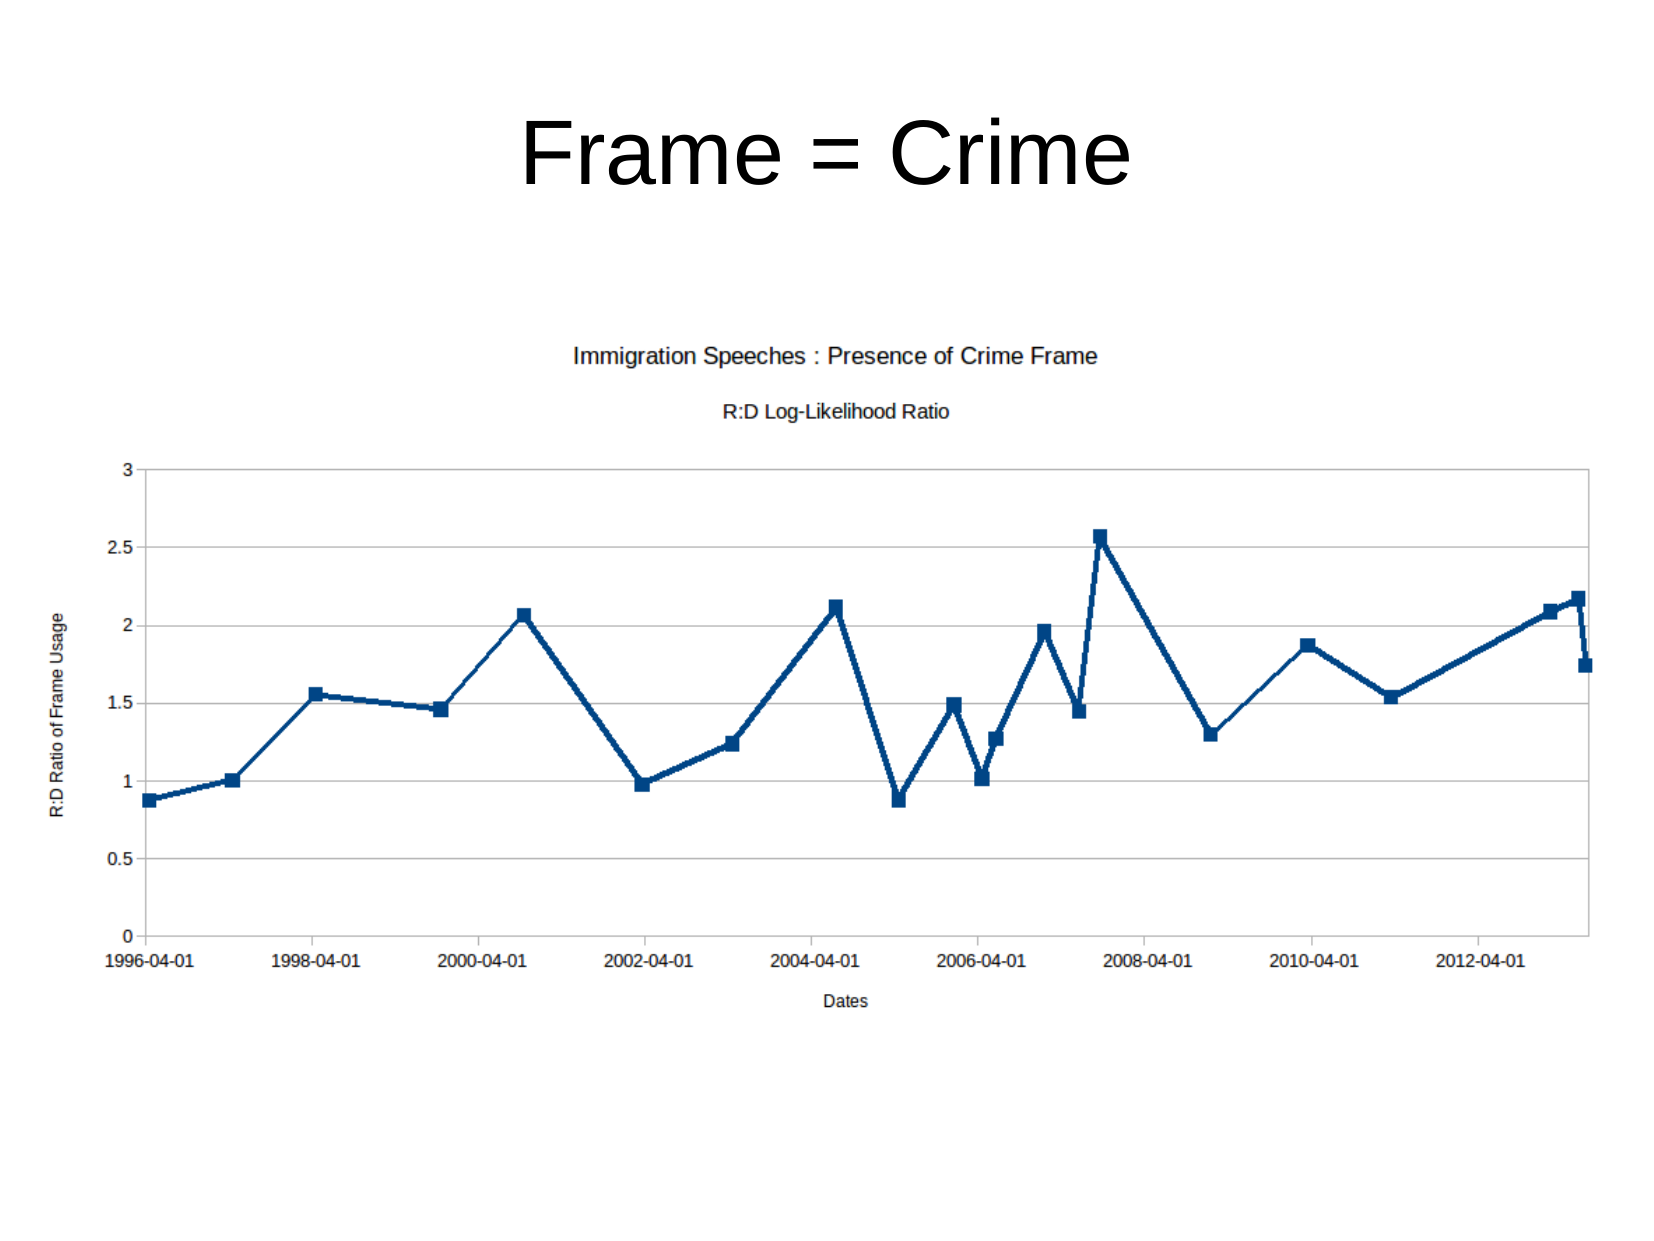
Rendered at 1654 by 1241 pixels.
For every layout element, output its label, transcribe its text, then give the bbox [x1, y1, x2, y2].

picture [18, 314, 1654, 1039]
title Frame = Crime [82, 49, 1571, 257]
